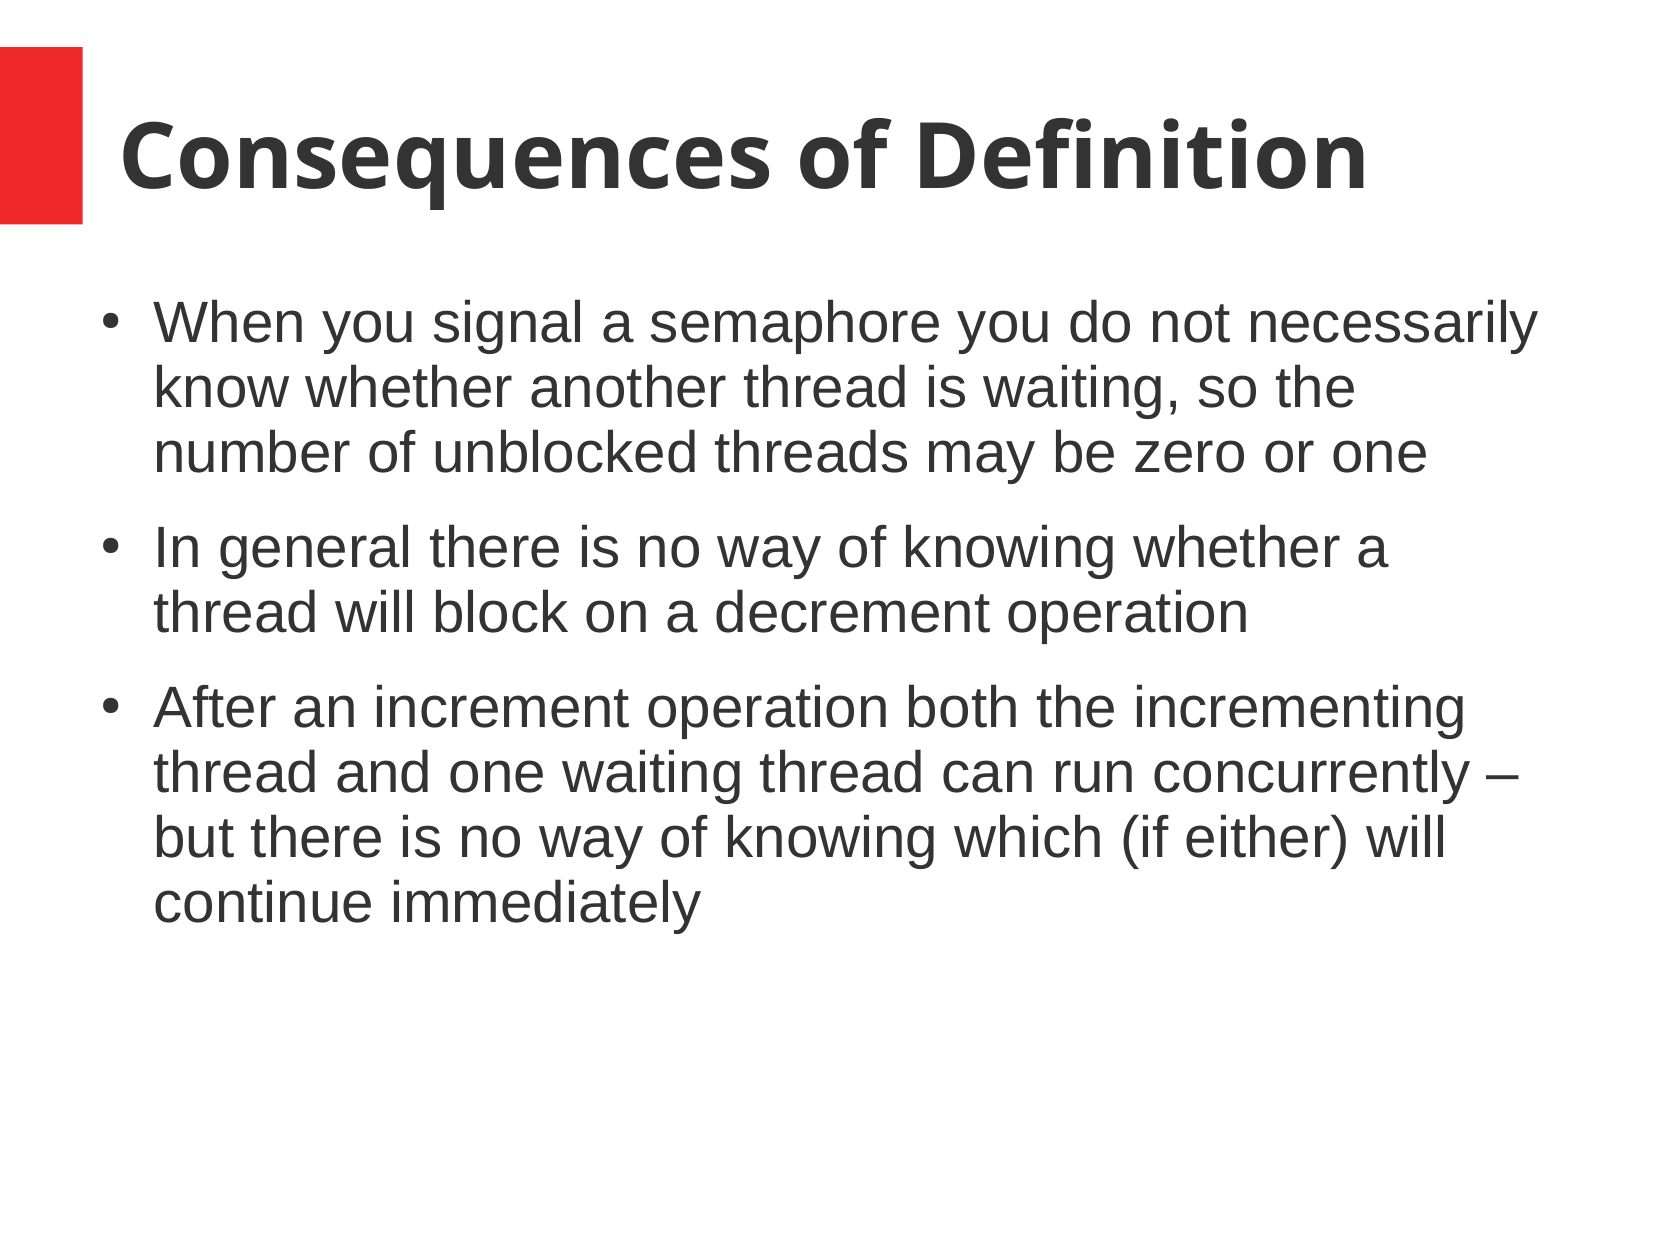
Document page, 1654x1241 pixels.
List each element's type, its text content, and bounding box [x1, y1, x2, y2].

title Consequences of Definition [118, 49, 1571, 257]
list When you signal a semaphore you do not necessarily know whether another thread is waiting, so the number of unblocked threads may be zero or one In general there is no way of knowing whether a thread will block on a decrement operation After an increment operation both the incrementing thread and one waiting thread can run concurrently – but there is no way of knowing which (if either) will continue immediately [82, 290, 1571, 1010]
